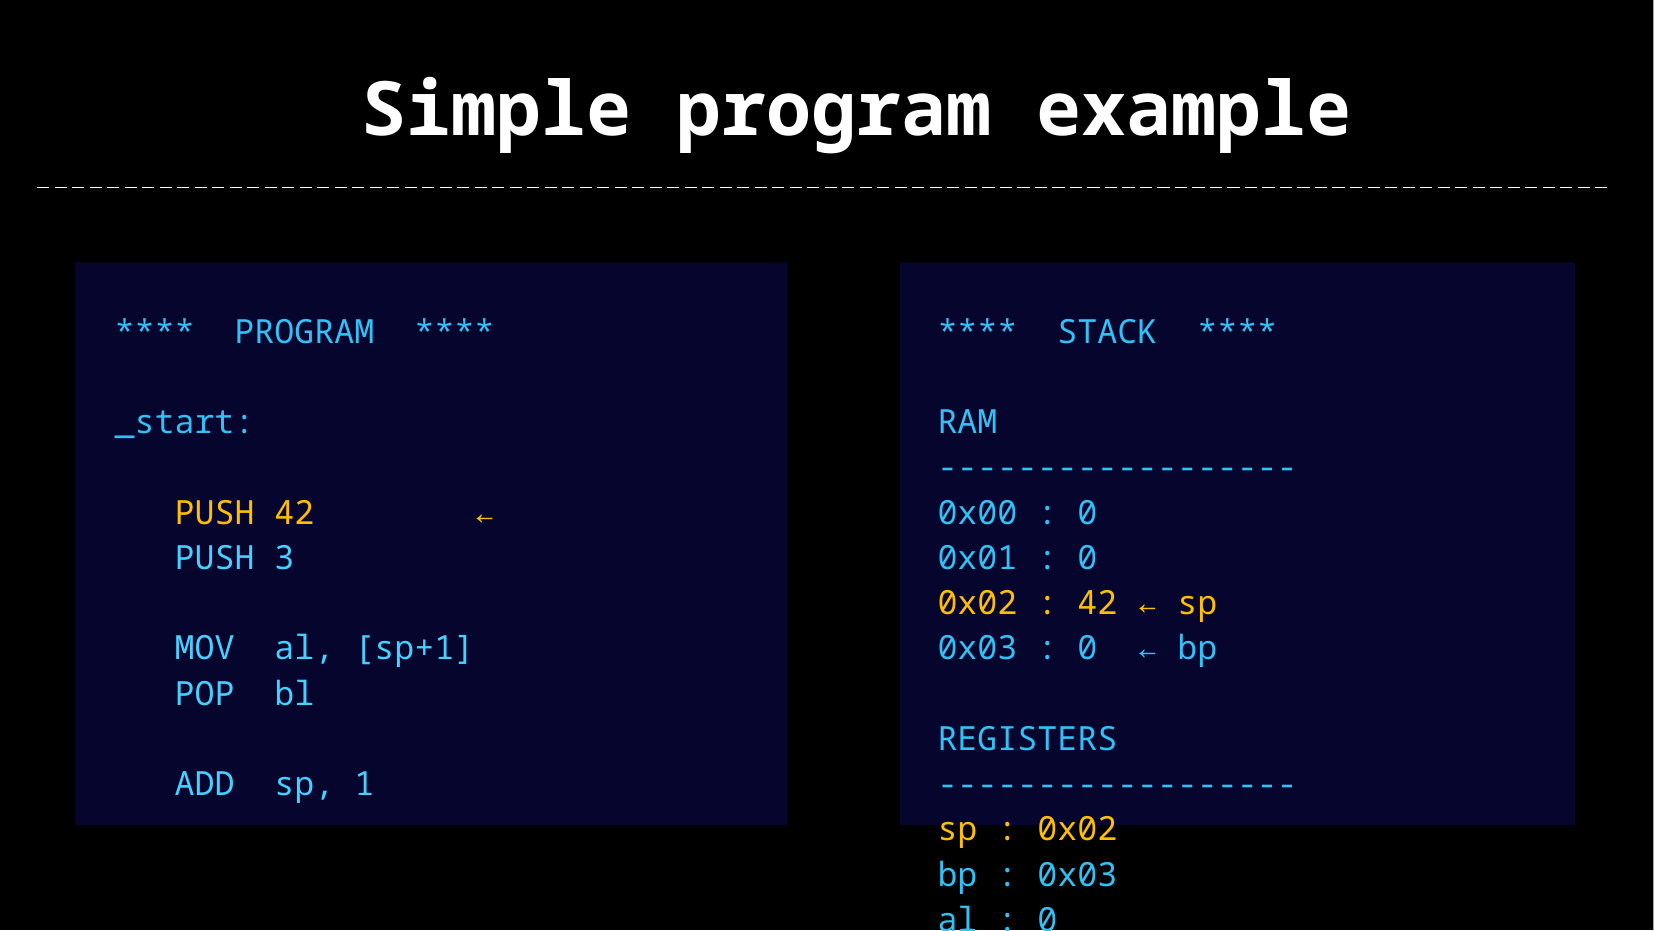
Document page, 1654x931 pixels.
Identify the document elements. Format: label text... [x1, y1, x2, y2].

text_box [1082, 819, 1090, 825]
text_box [900, 262, 1576, 825]
text_box **** PROGRAM **** _start: PUSH 42 ← PUSH 3 MOV al, [sp+1] POP bl ADD sp, 1 [114, 262, 748, 802]
title Simple program example [112, 24, 1601, 188]
text_box [74, 262, 788, 825]
text_box [1042, 819, 1050, 825]
text_box **** STACK **** RAM ------------------ 0x00 : 0 0x01 : 0 0x02 : 42 ← sp 0x03 : 0 ← bp REGISTERS ------------------ sp : 0x02 bp : 0x03 al : 0 bl : 0 [937, 262, 1538, 802]
